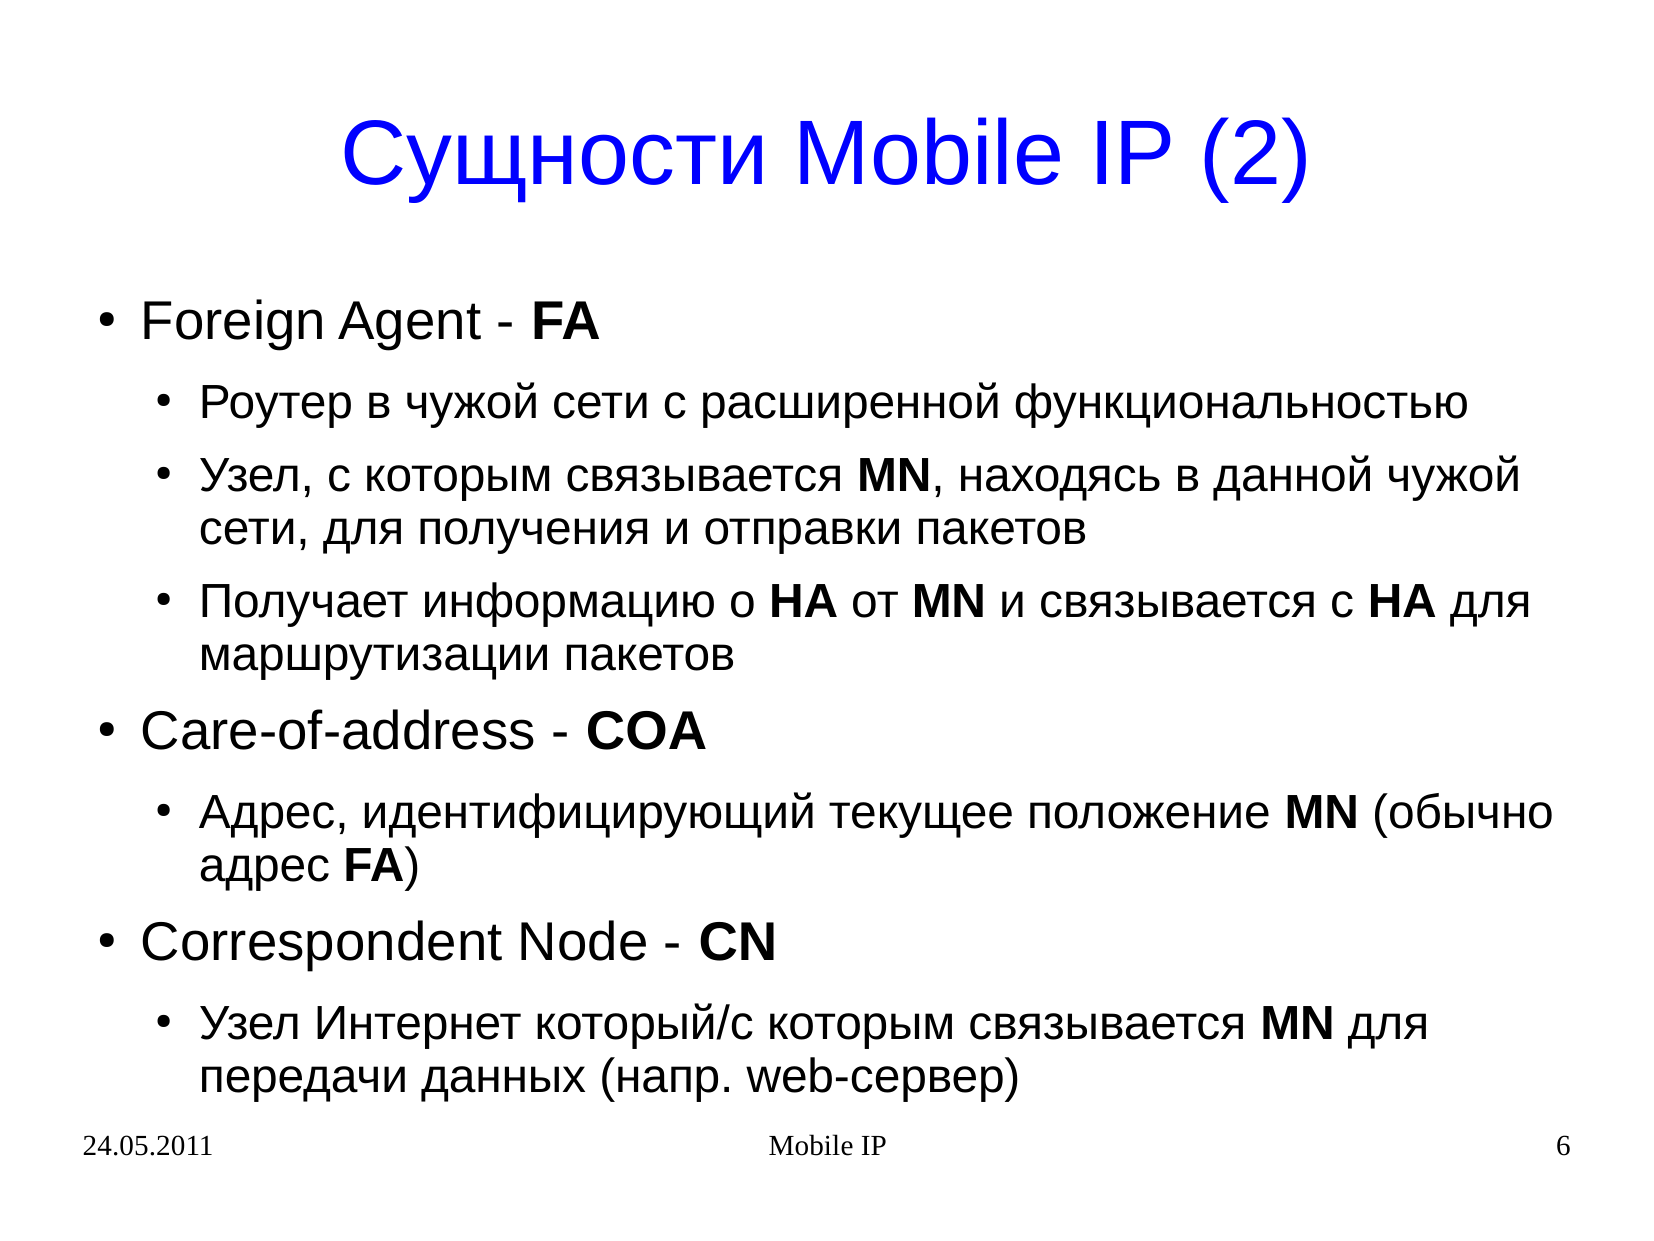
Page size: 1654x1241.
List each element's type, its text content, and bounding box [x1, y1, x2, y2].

list Foreign Agent - FA Роутер в чужой сети с расширенной функциональностью Узел, с которым связывается MN, находясь в данной чужой сети, для получения и отправки пакетов Получает информацию о HA от MN и связывается с HA для маршрутизации пакетов Care-of-address - COA Адрес, идентифицирующий текущее положение MN (обычно адрес FA) Correspondent Node - CN Узел Интернет который/с которым связывается MN для передачи данных (напр. web-сервер) [82, 290, 1571, 1109]
title Сущности Mobile IP (2) [82, 49, 1571, 257]
